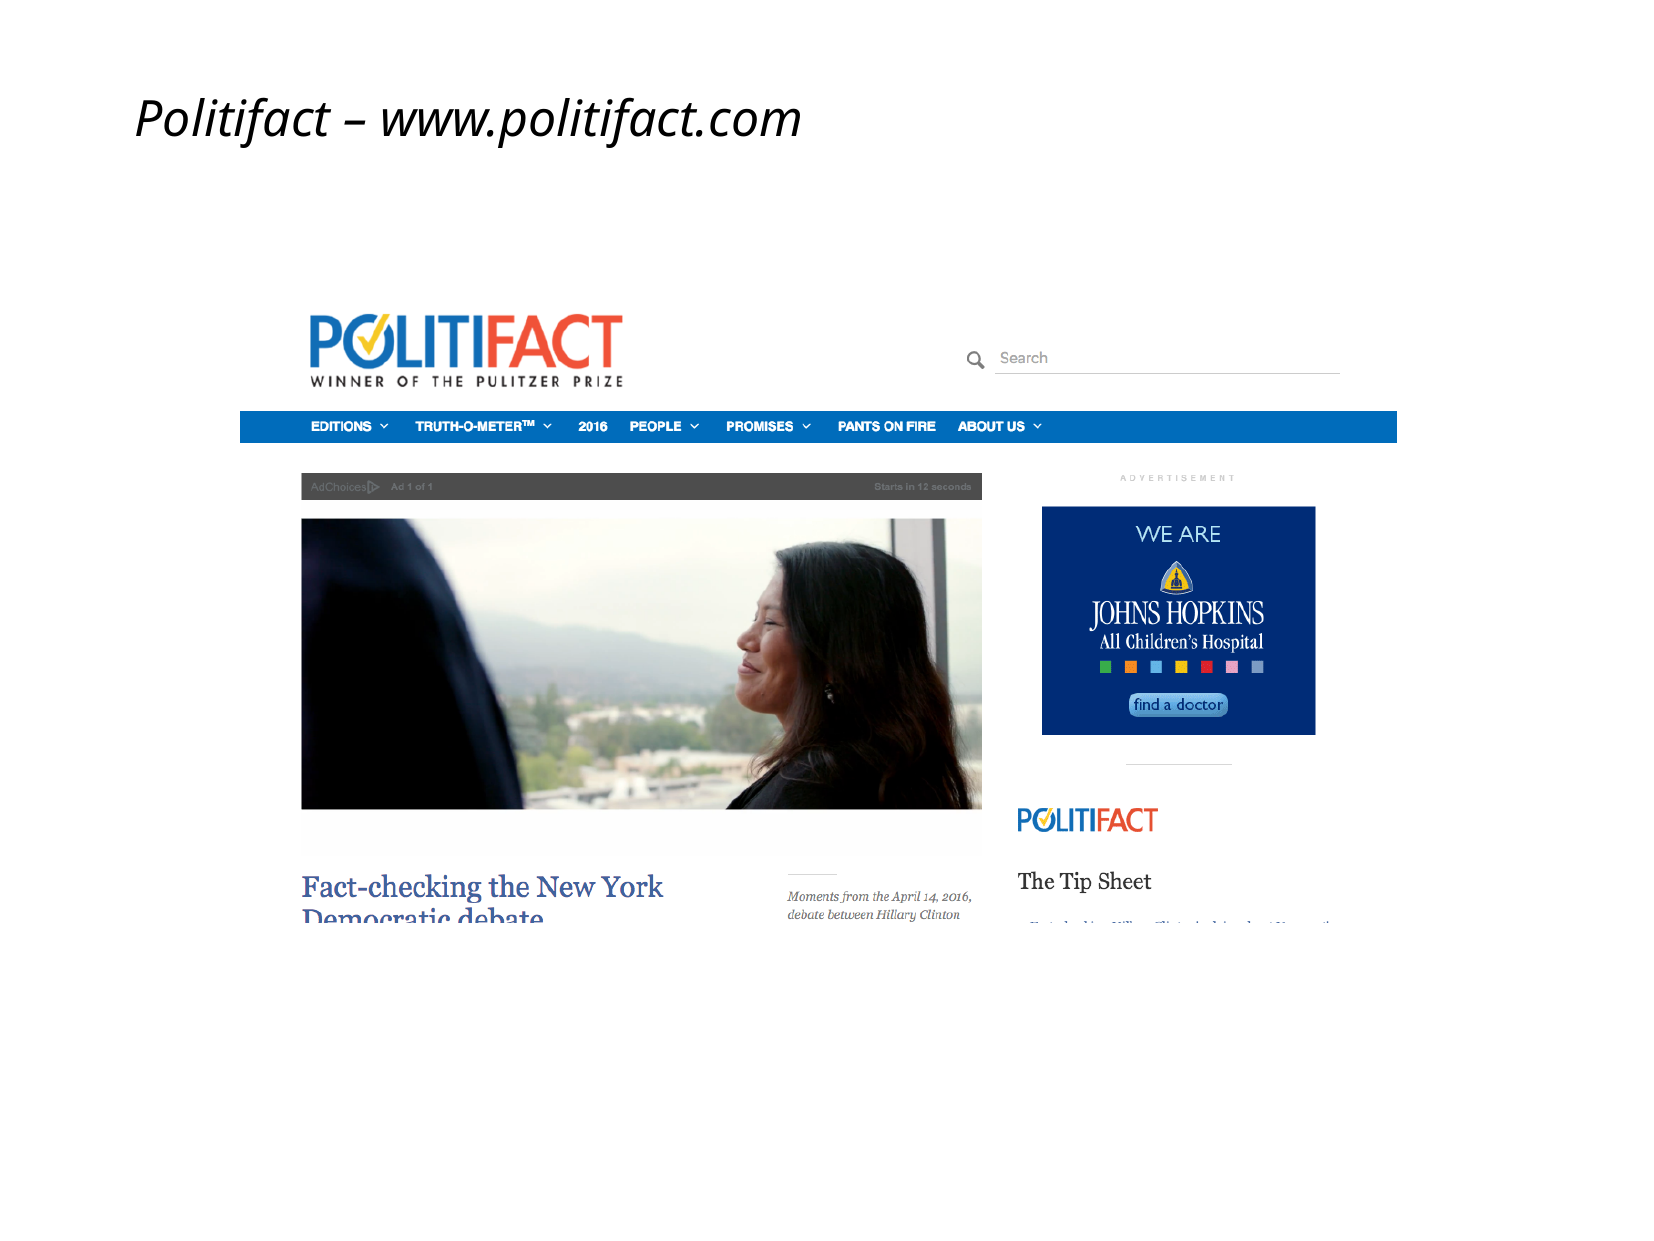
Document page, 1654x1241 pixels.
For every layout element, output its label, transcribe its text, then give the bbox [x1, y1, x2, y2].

text_box Politifact – www.politifact.com [120, 75, 1501, 155]
picture [240, 299, 1397, 923]
